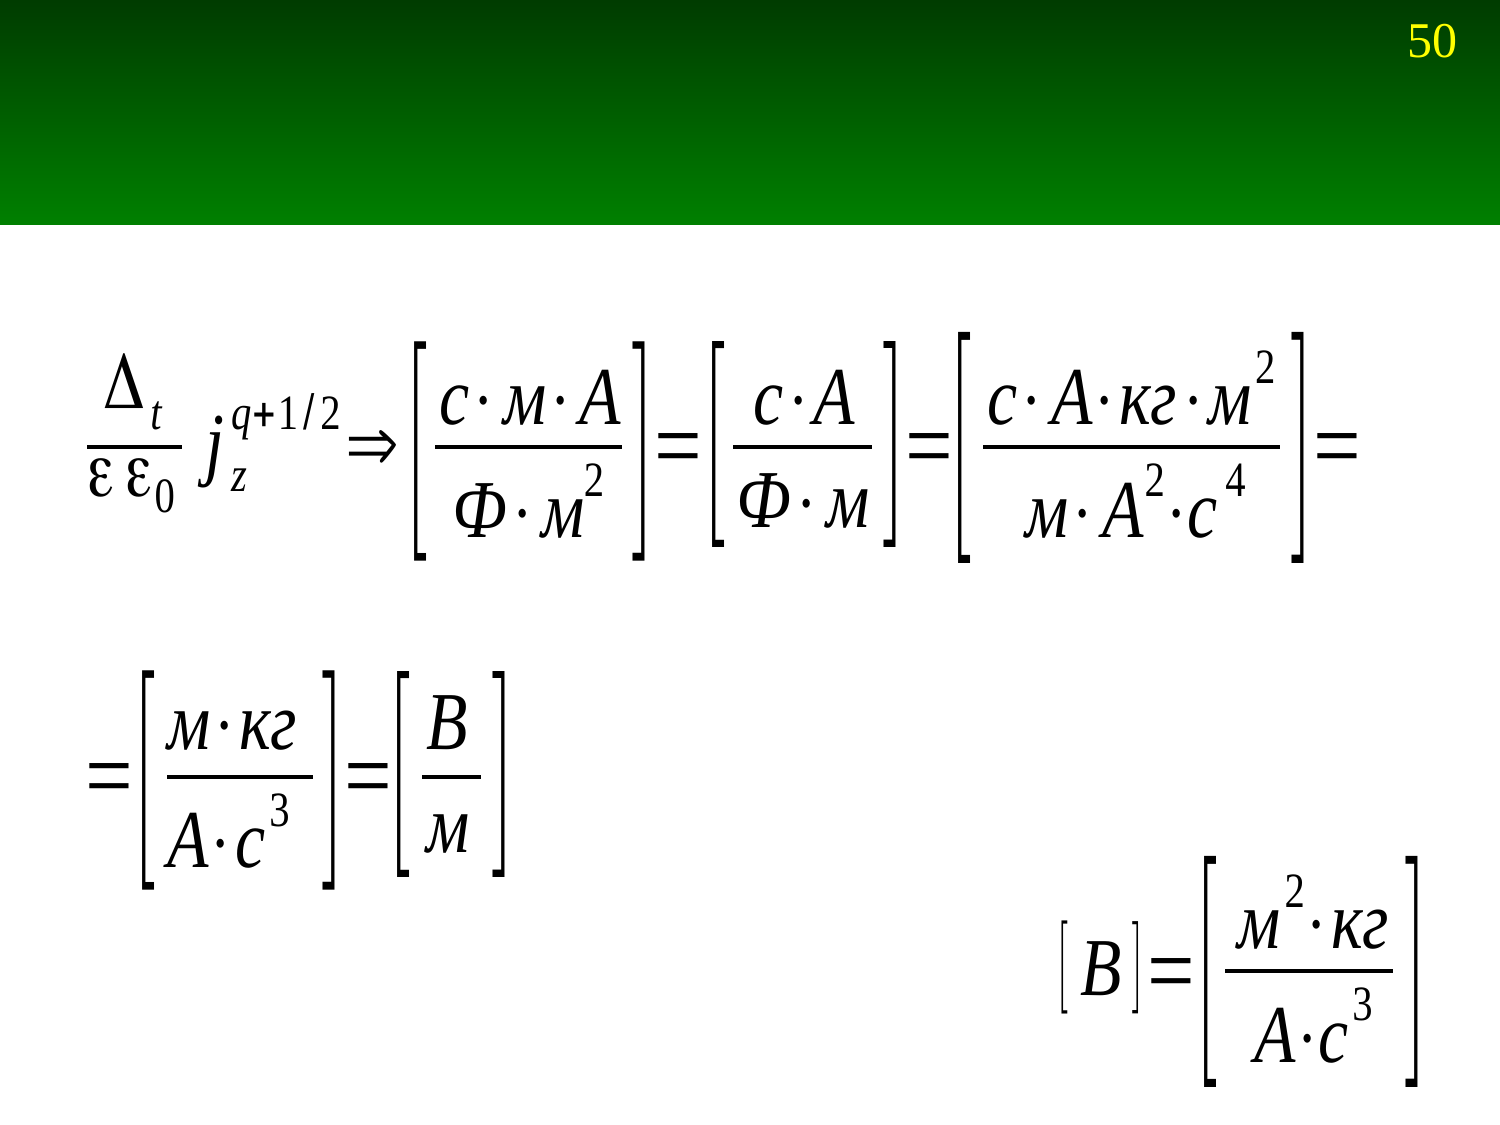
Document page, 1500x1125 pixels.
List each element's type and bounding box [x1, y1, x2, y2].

chart [65, 326, 1439, 1091]
